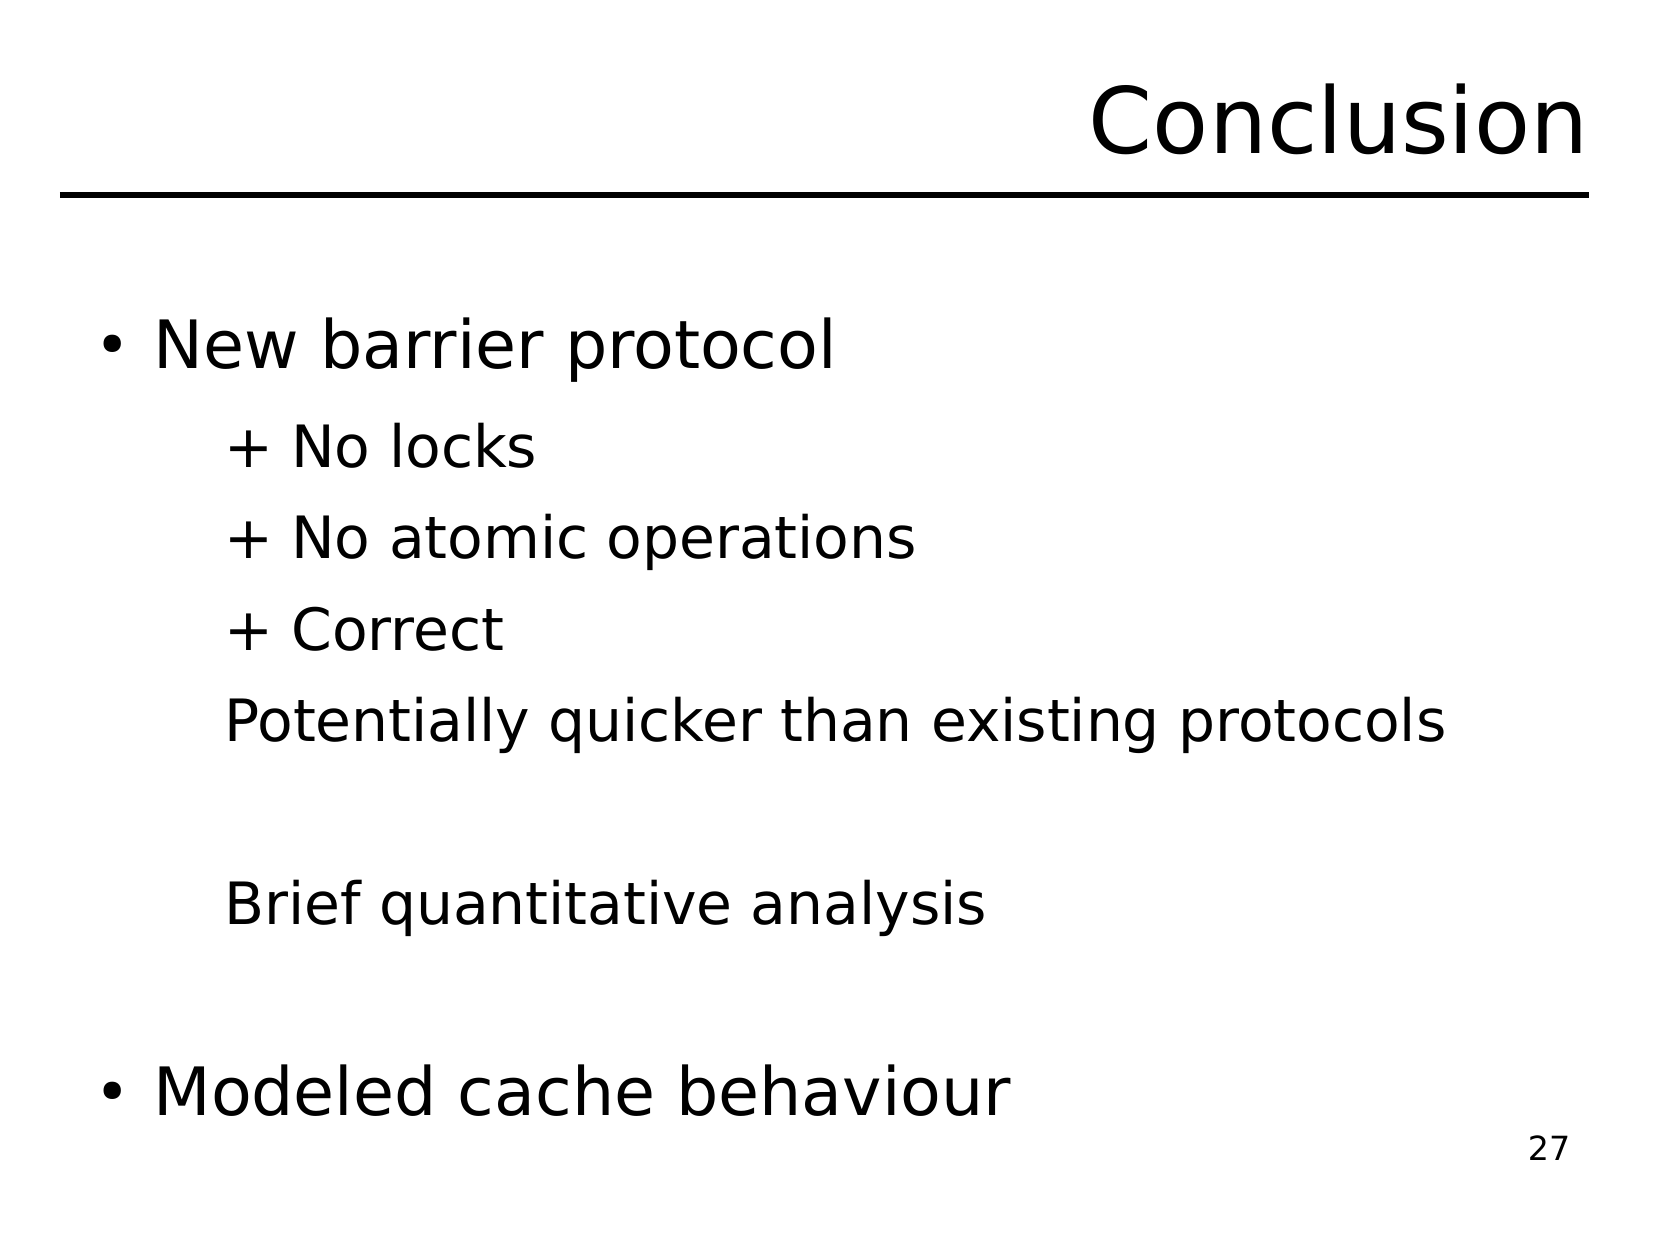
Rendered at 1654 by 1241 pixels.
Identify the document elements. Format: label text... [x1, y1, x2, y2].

title Conclusion [101, 17, 1590, 226]
list New barrier protocol + No locks + No atomic operations + Correct Potentially quicker than existing protocols Brief quantitative analysis Modeled cache behaviour [82, 306, 1571, 1132]
